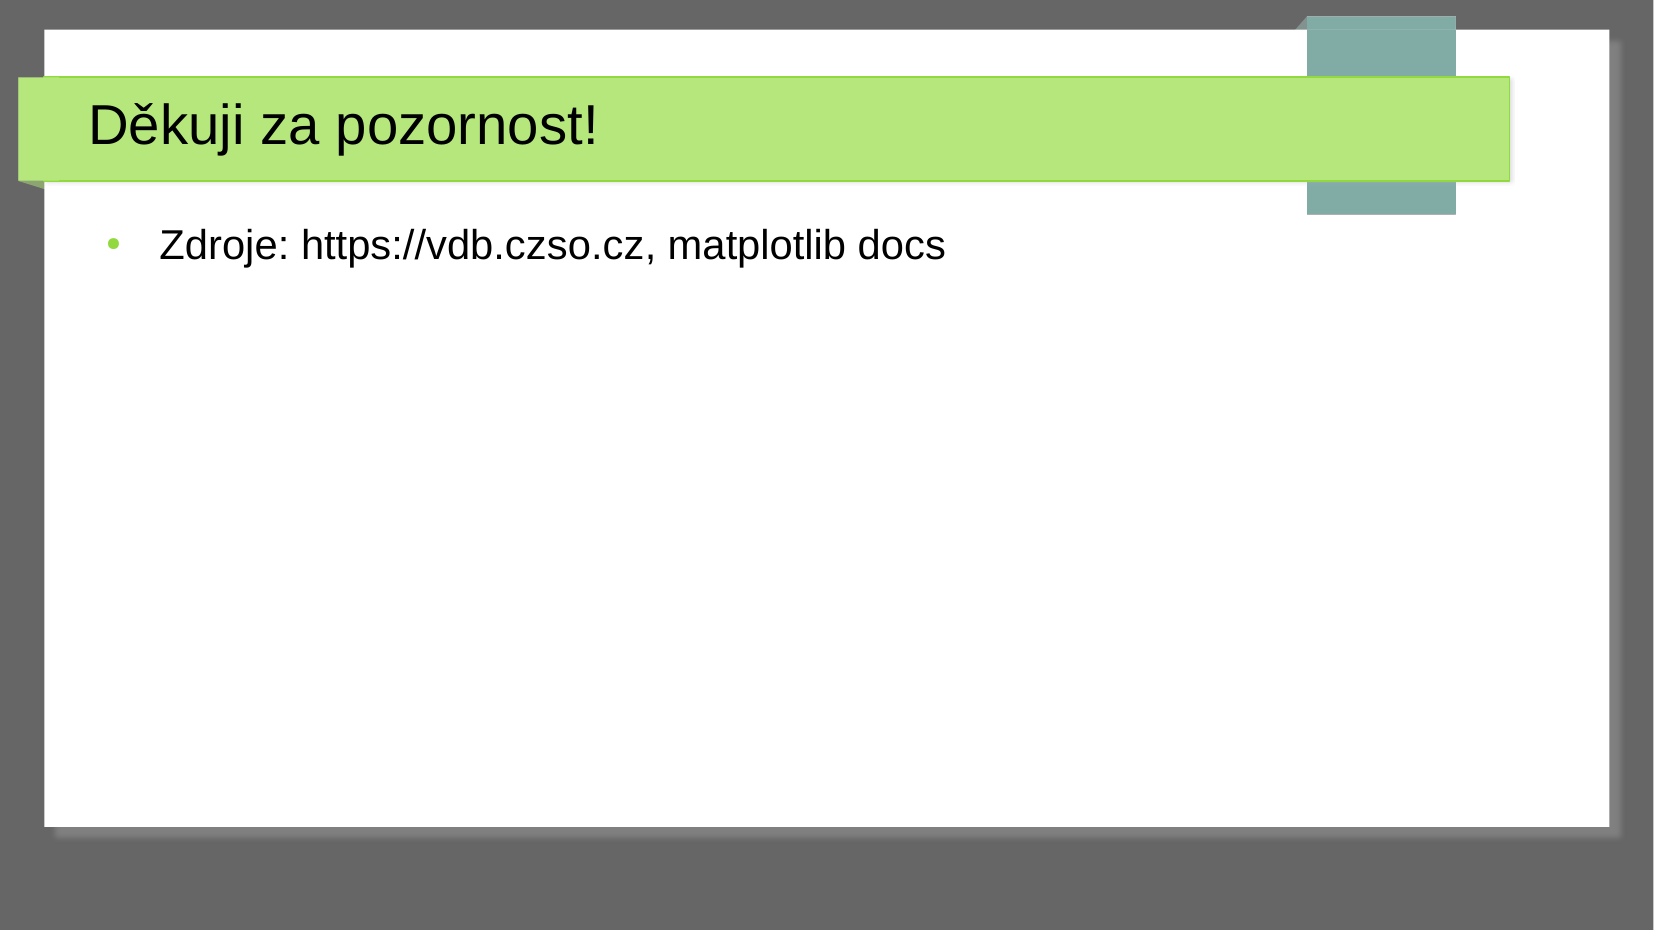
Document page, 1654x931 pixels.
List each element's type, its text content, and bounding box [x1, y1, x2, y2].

title Děkuji za pozornost! [88, 73, 1506, 178]
list Zdroje: https://vdb.czso.cz, matplotlib docs [88, 221, 1565, 813]
